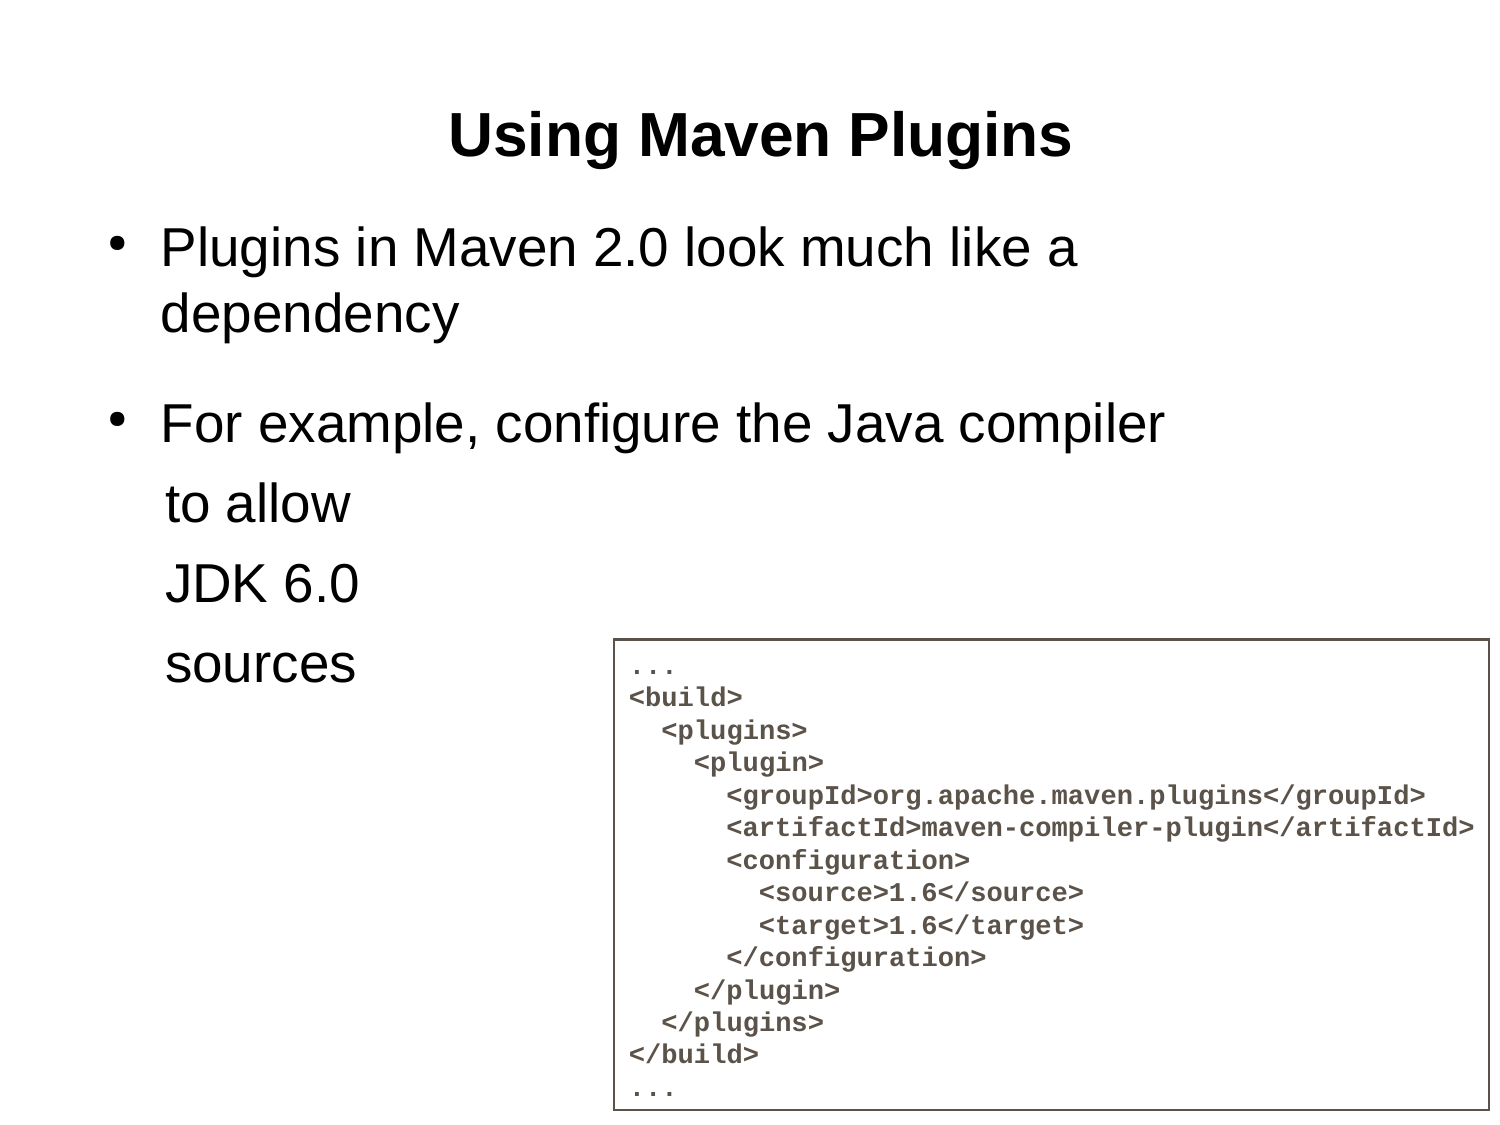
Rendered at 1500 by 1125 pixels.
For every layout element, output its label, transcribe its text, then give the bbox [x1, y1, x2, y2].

list Plugins in Maven 2.0 look much like a dependency For example, configure the Java compiler to allow JDK 6.0 sources [75, 204, 1395, 1075]
text_box ... <build> <plugins> <plugin> <groupId>org.apache.maven.plugins</groupId> <artifactId>maven-compiler-plugin</artifactId> <configuration> <source>1.6</source> <target>1.6</target> </configuration> </plugin> </plugins> </build> ... [614, 639, 1489, 1110]
title Using Maven Plugins [75, 44, 1425, 177]
